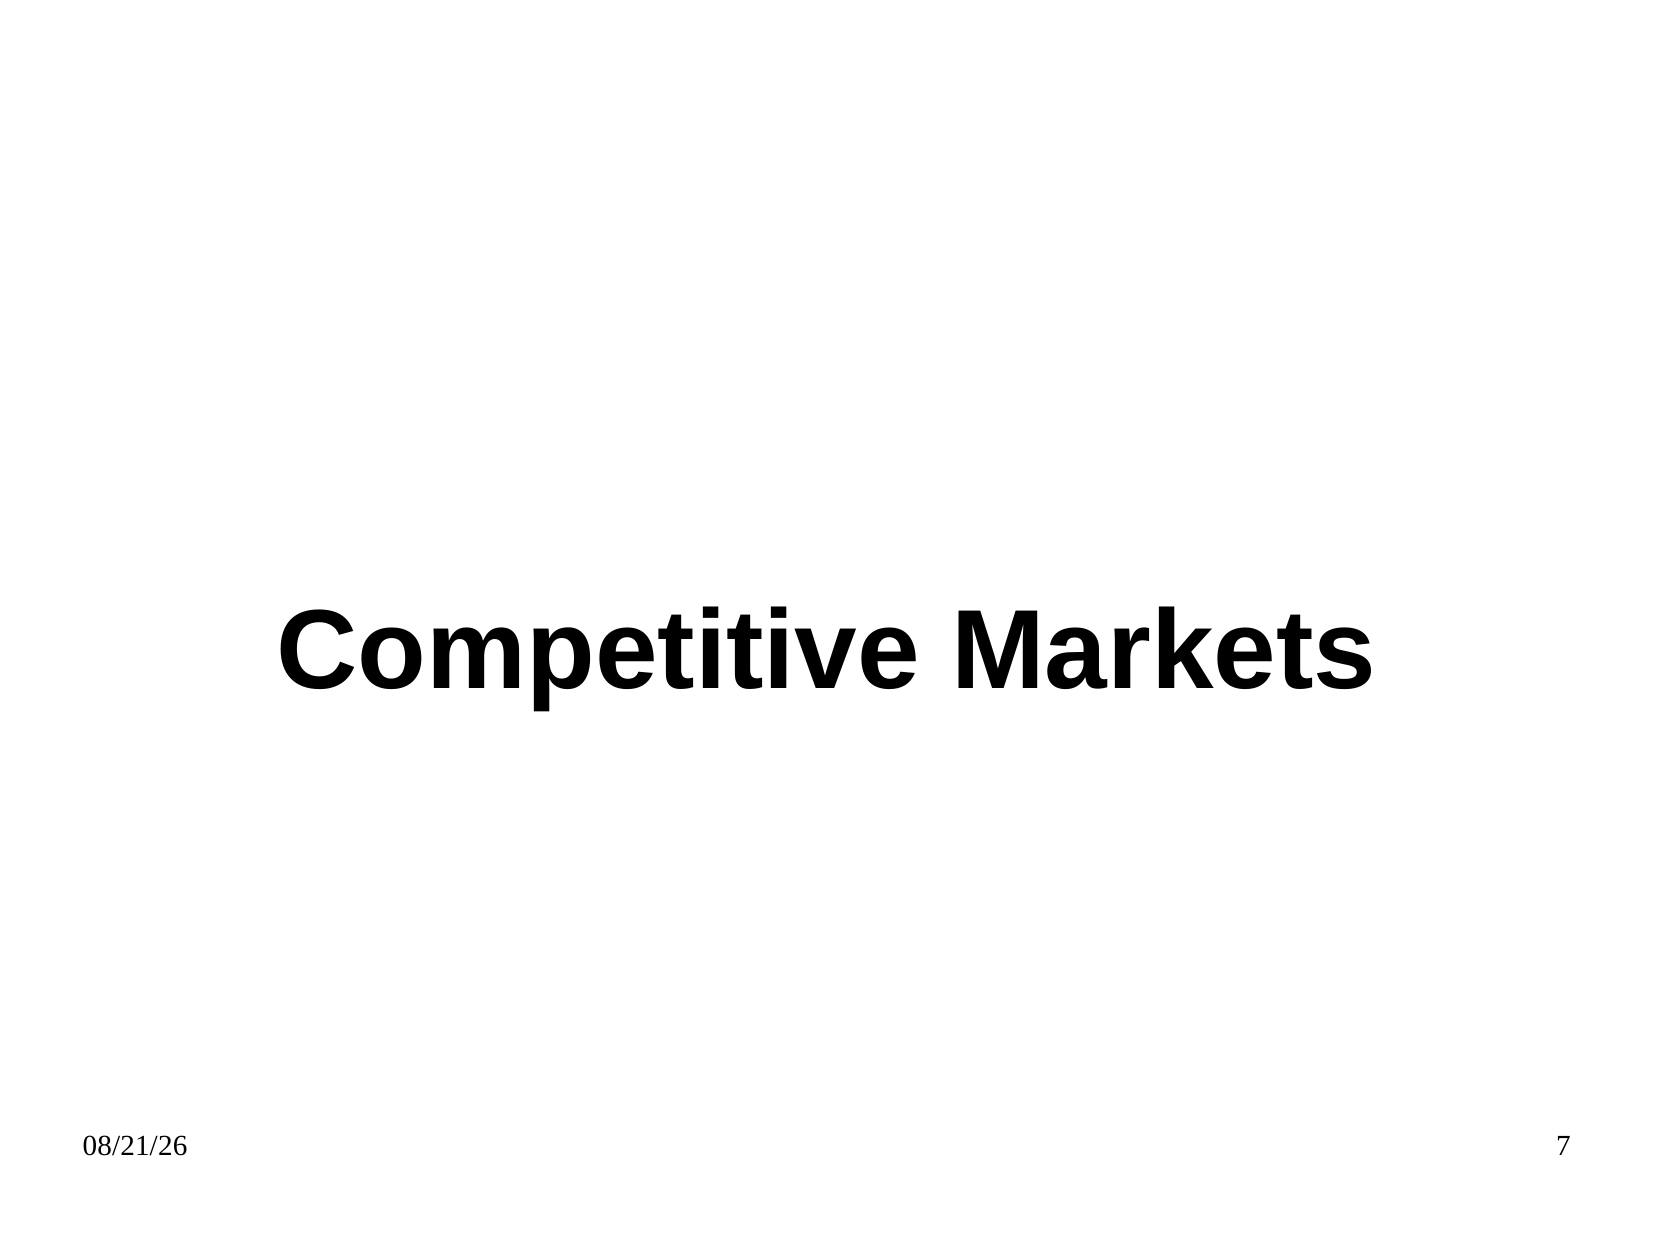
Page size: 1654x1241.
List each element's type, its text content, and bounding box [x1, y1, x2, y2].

title Competitive Markets [82, 545, 1571, 753]
